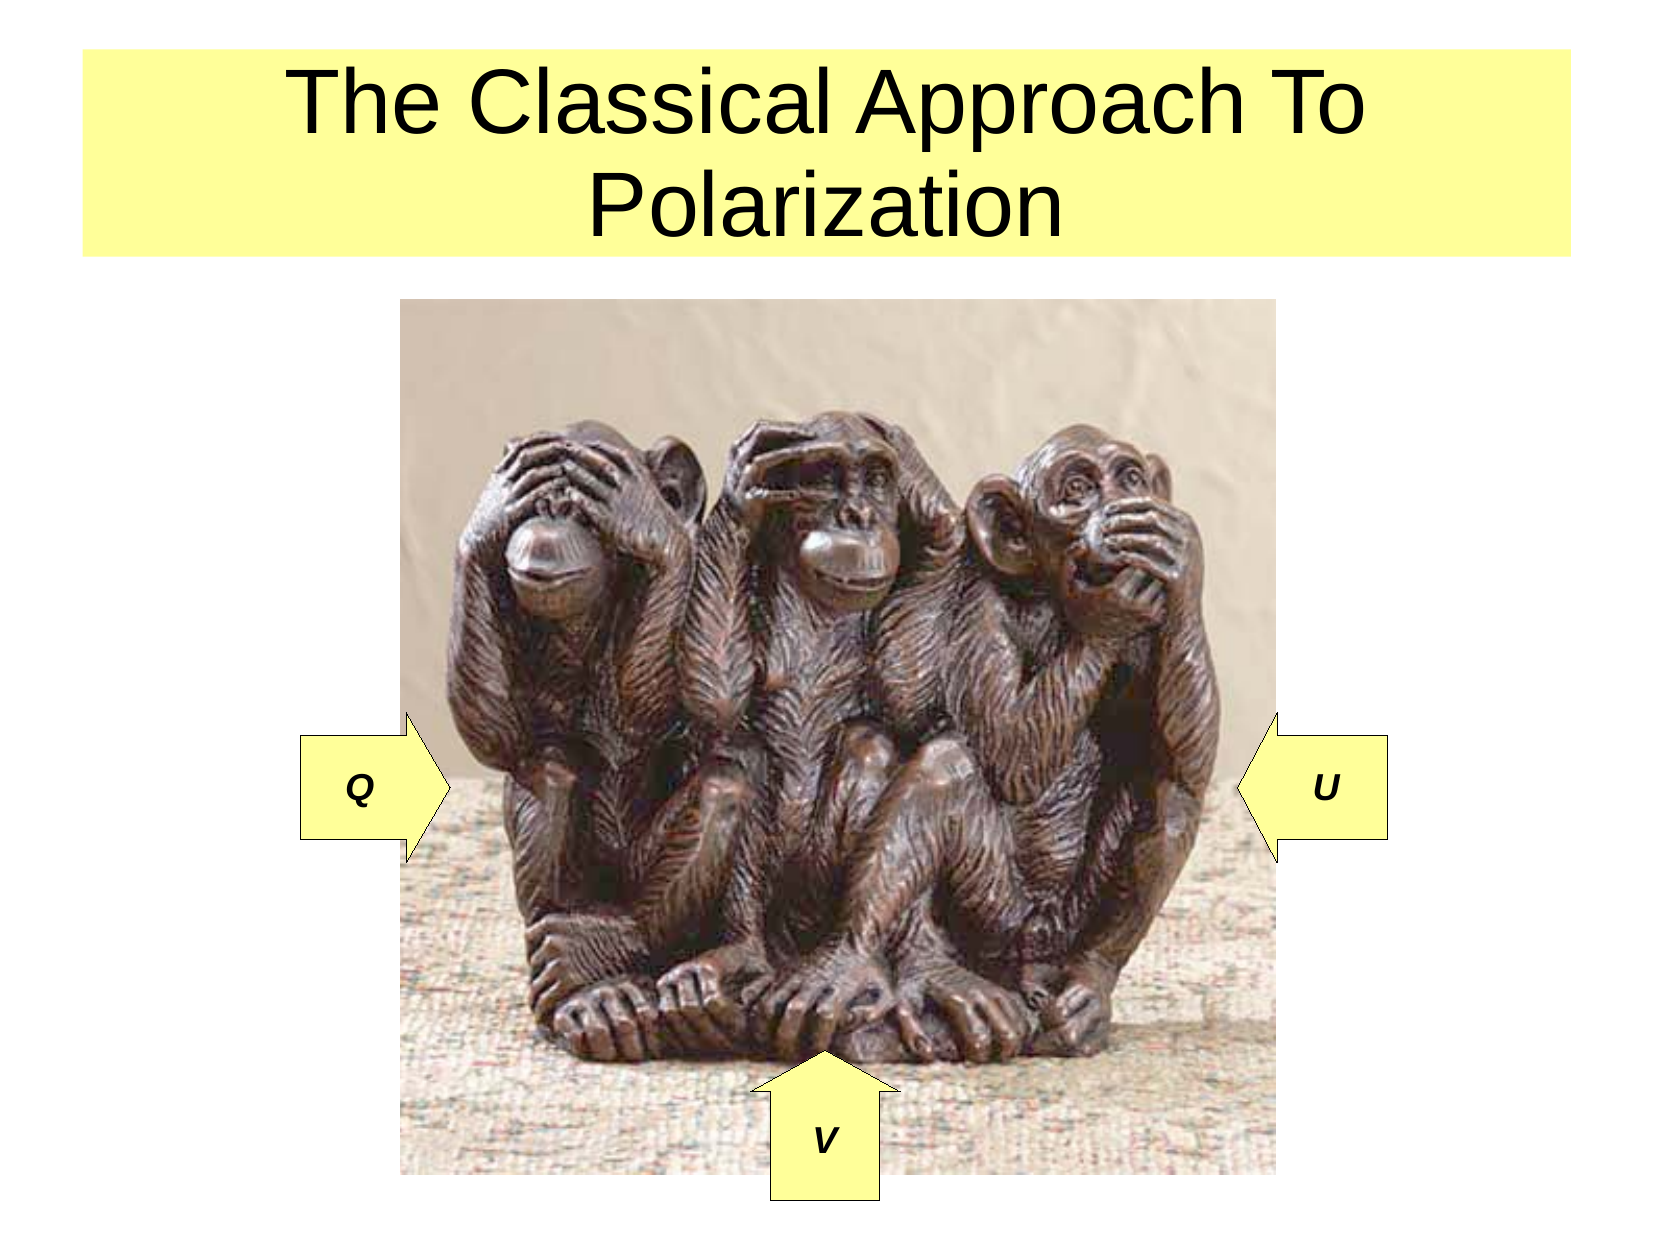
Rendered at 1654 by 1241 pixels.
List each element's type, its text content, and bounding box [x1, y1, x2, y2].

text_box V [750, 1050, 901, 1201]
text_box Q [300, 712, 451, 863]
title The Classical Approach To Polarization [82, 49, 1571, 257]
text_box U [1237, 712, 1388, 863]
picture [400, 299, 1276, 1175]
